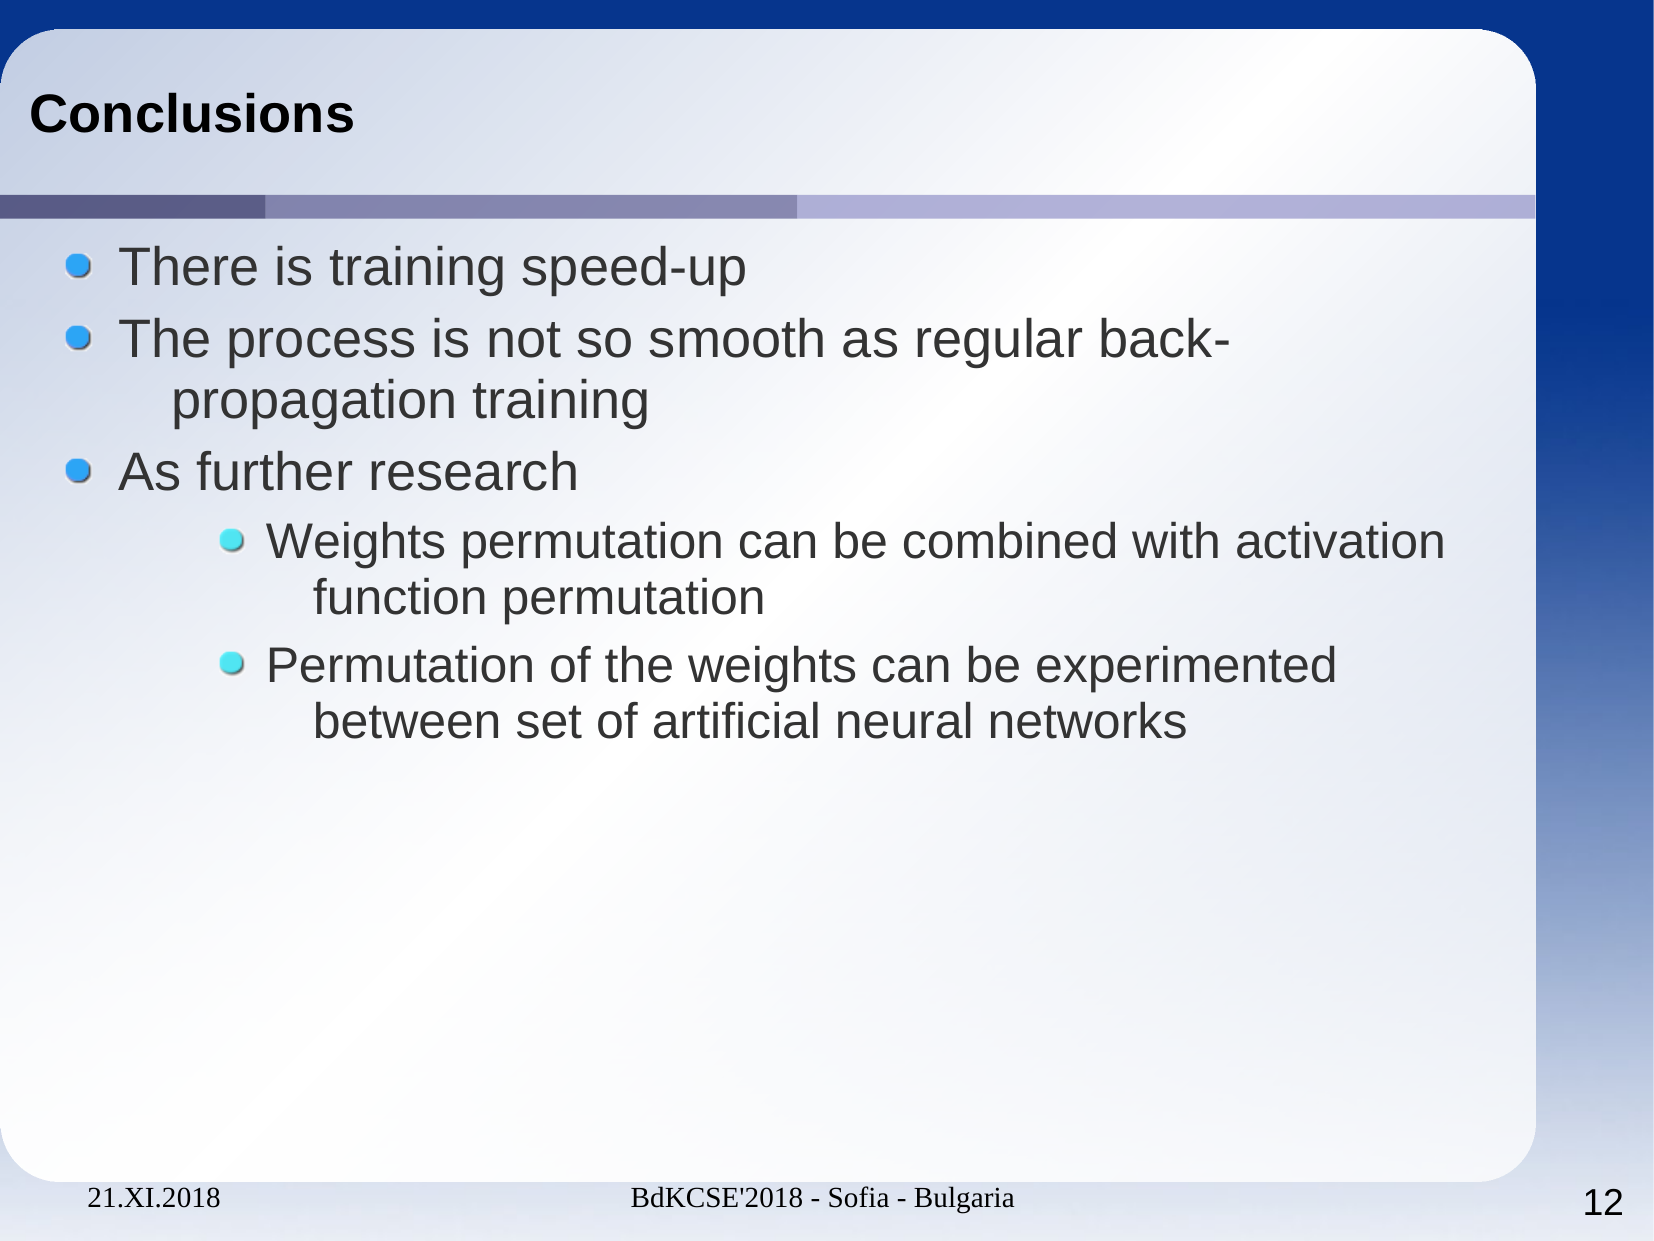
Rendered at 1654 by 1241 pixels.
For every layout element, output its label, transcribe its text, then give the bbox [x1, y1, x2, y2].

picture [0, 0, 1654, 1241]
title Conclusions [29, 49, 1506, 178]
list There is training speed-up The process is not so smooth as regular back-propagation training As further research Weights permutation can be combined with activation function permutation Permutation of the weights can be experimented between set of artificial neural networks [29, 236, 1506, 1152]
